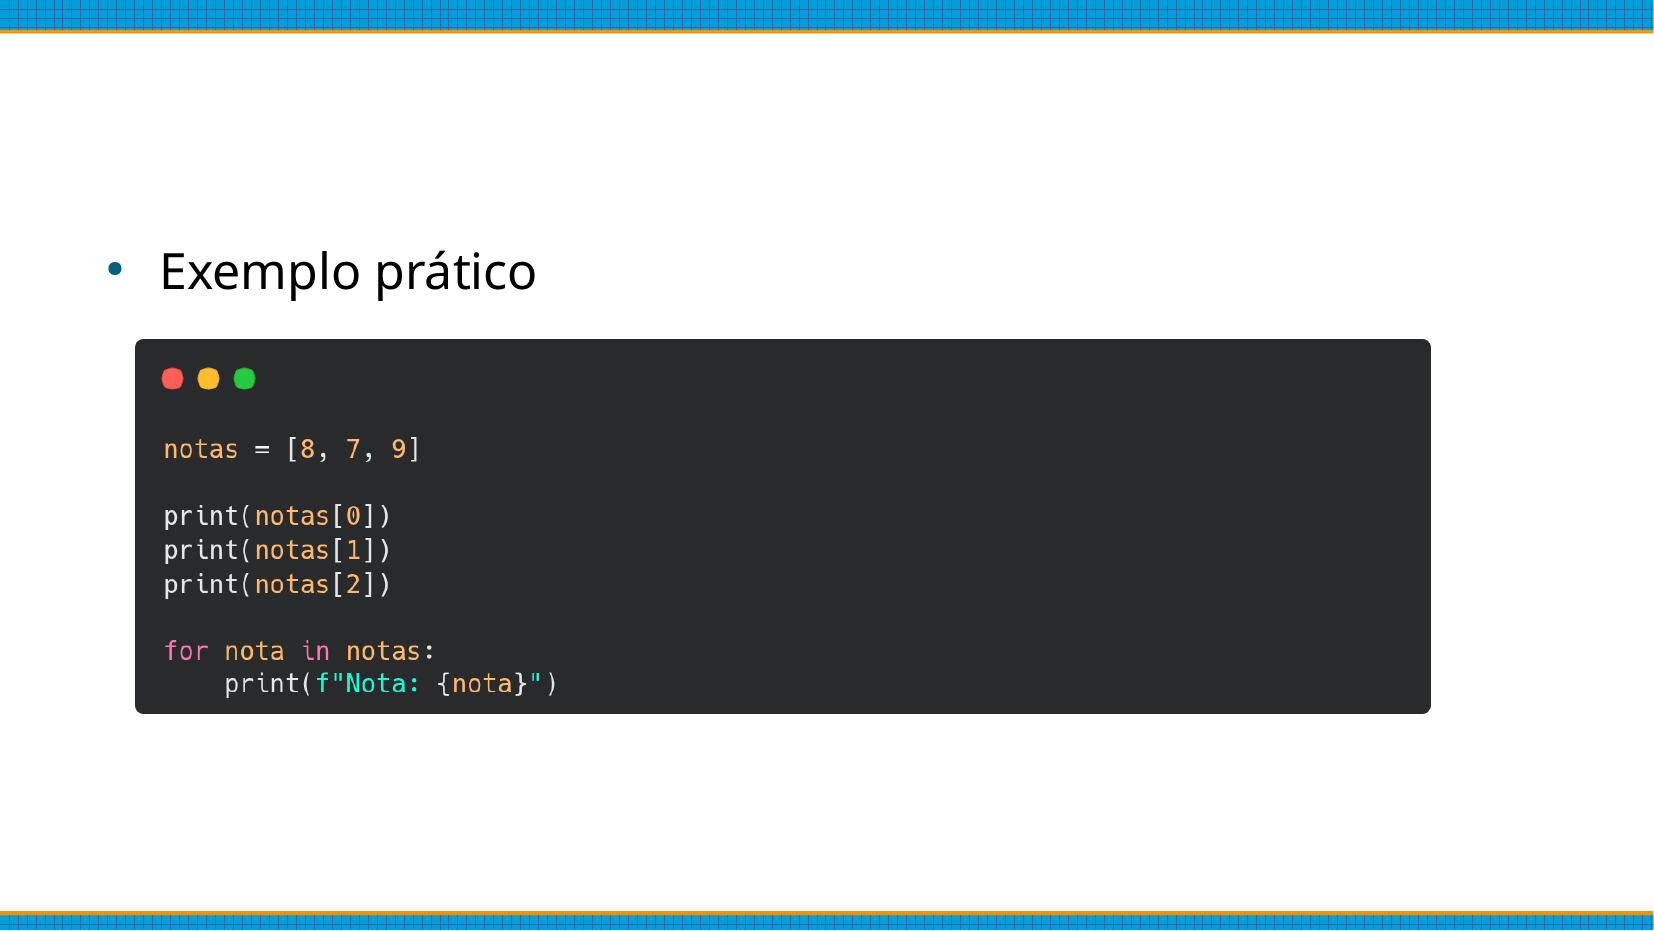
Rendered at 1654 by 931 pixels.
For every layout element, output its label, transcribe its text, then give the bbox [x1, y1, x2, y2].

list Exemplo prático [88, 236, 1565, 901]
picture [118, 324, 1447, 729]
